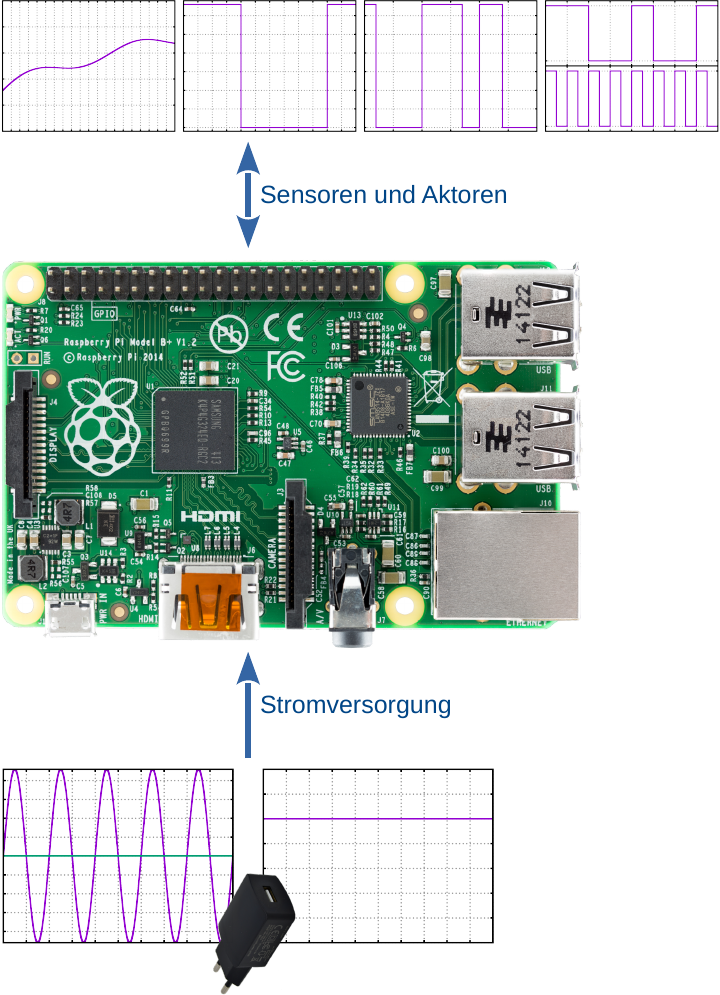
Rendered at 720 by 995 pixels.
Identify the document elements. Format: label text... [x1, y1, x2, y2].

text_box Sensoren und Aktoren [260, 180, 509, 209]
picture [0, 767, 497, 995]
picture [0, 0, 178, 133]
picture [362, 0, 540, 133]
text_box Stromversorgung [260, 690, 453, 719]
picture [0, 252, 590, 652]
picture [181, 0, 359, 133]
picture [543, 0, 720, 133]
